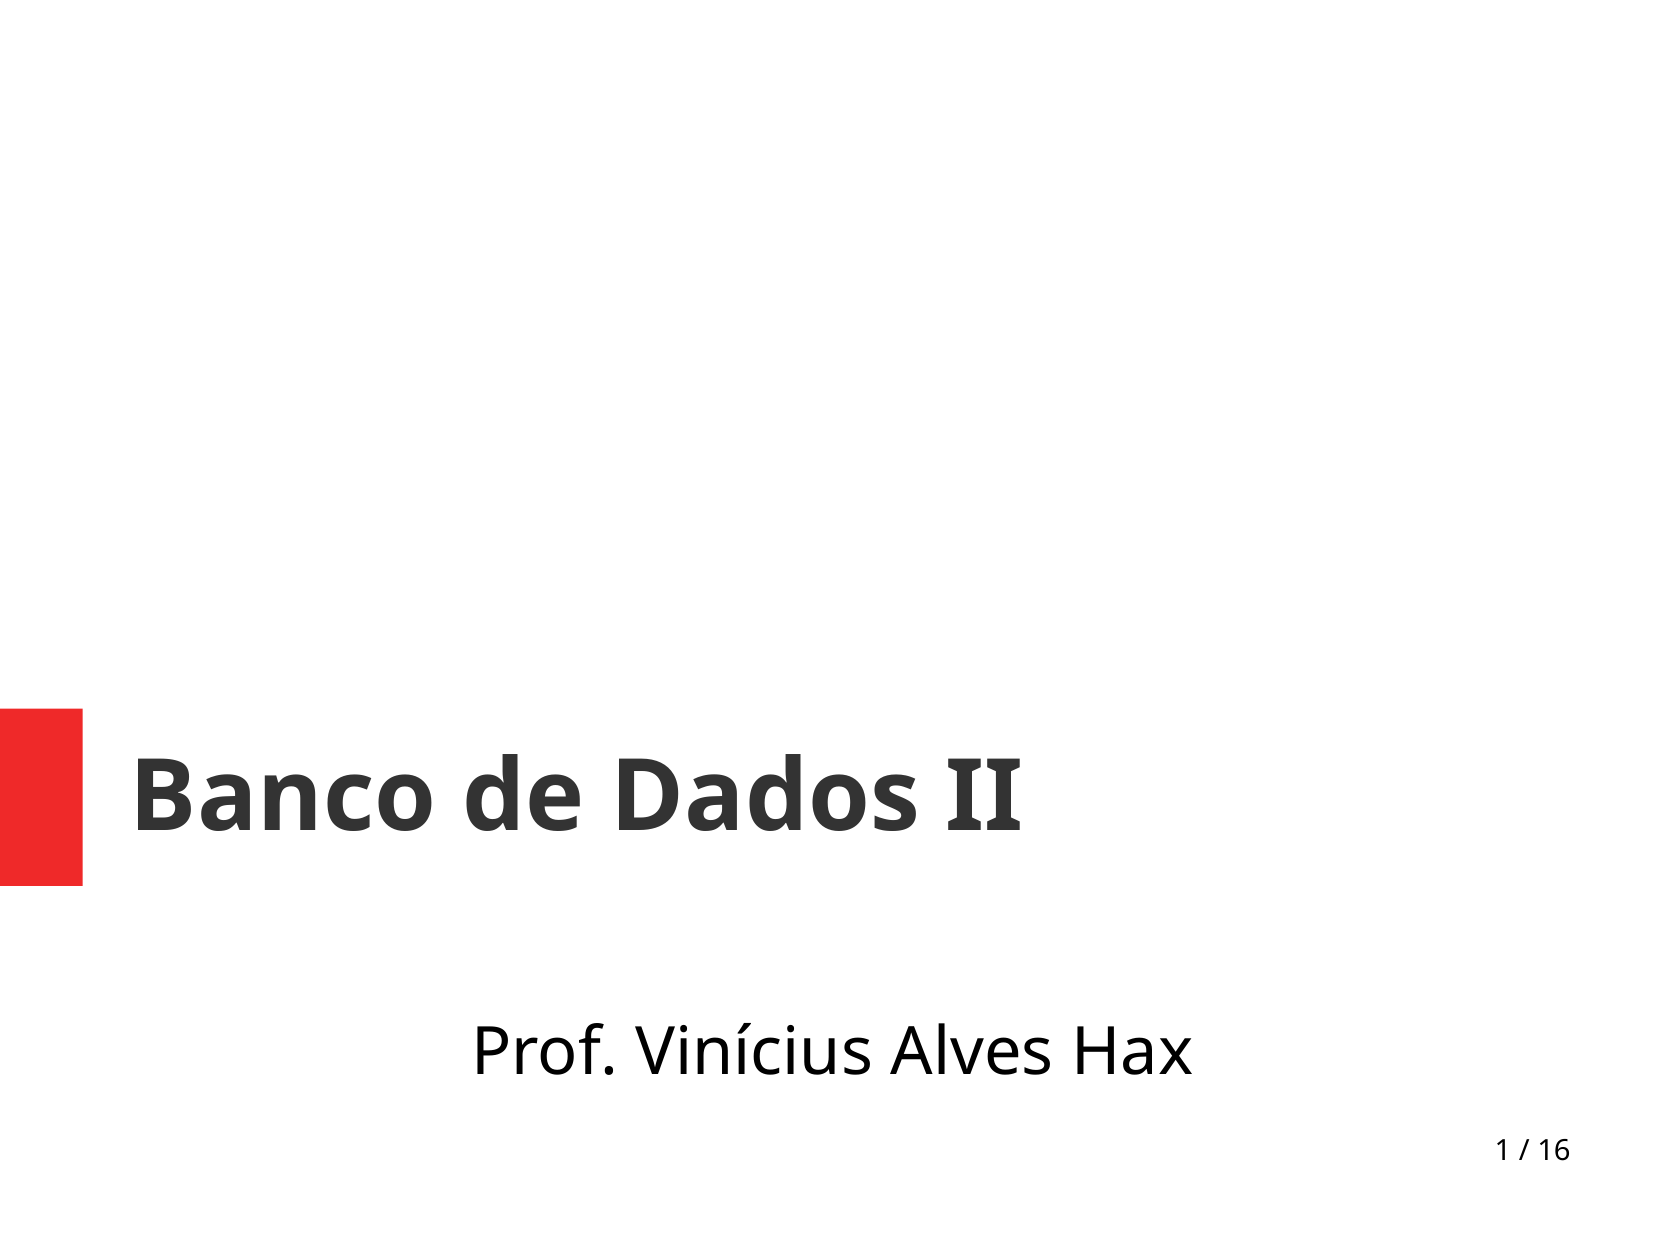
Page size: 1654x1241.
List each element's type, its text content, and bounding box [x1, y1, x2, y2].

title Banco de Dados II [129, 616, 1536, 966]
subtitle Prof. Vinícius Alves Hax [129, 968, 1536, 1130]
